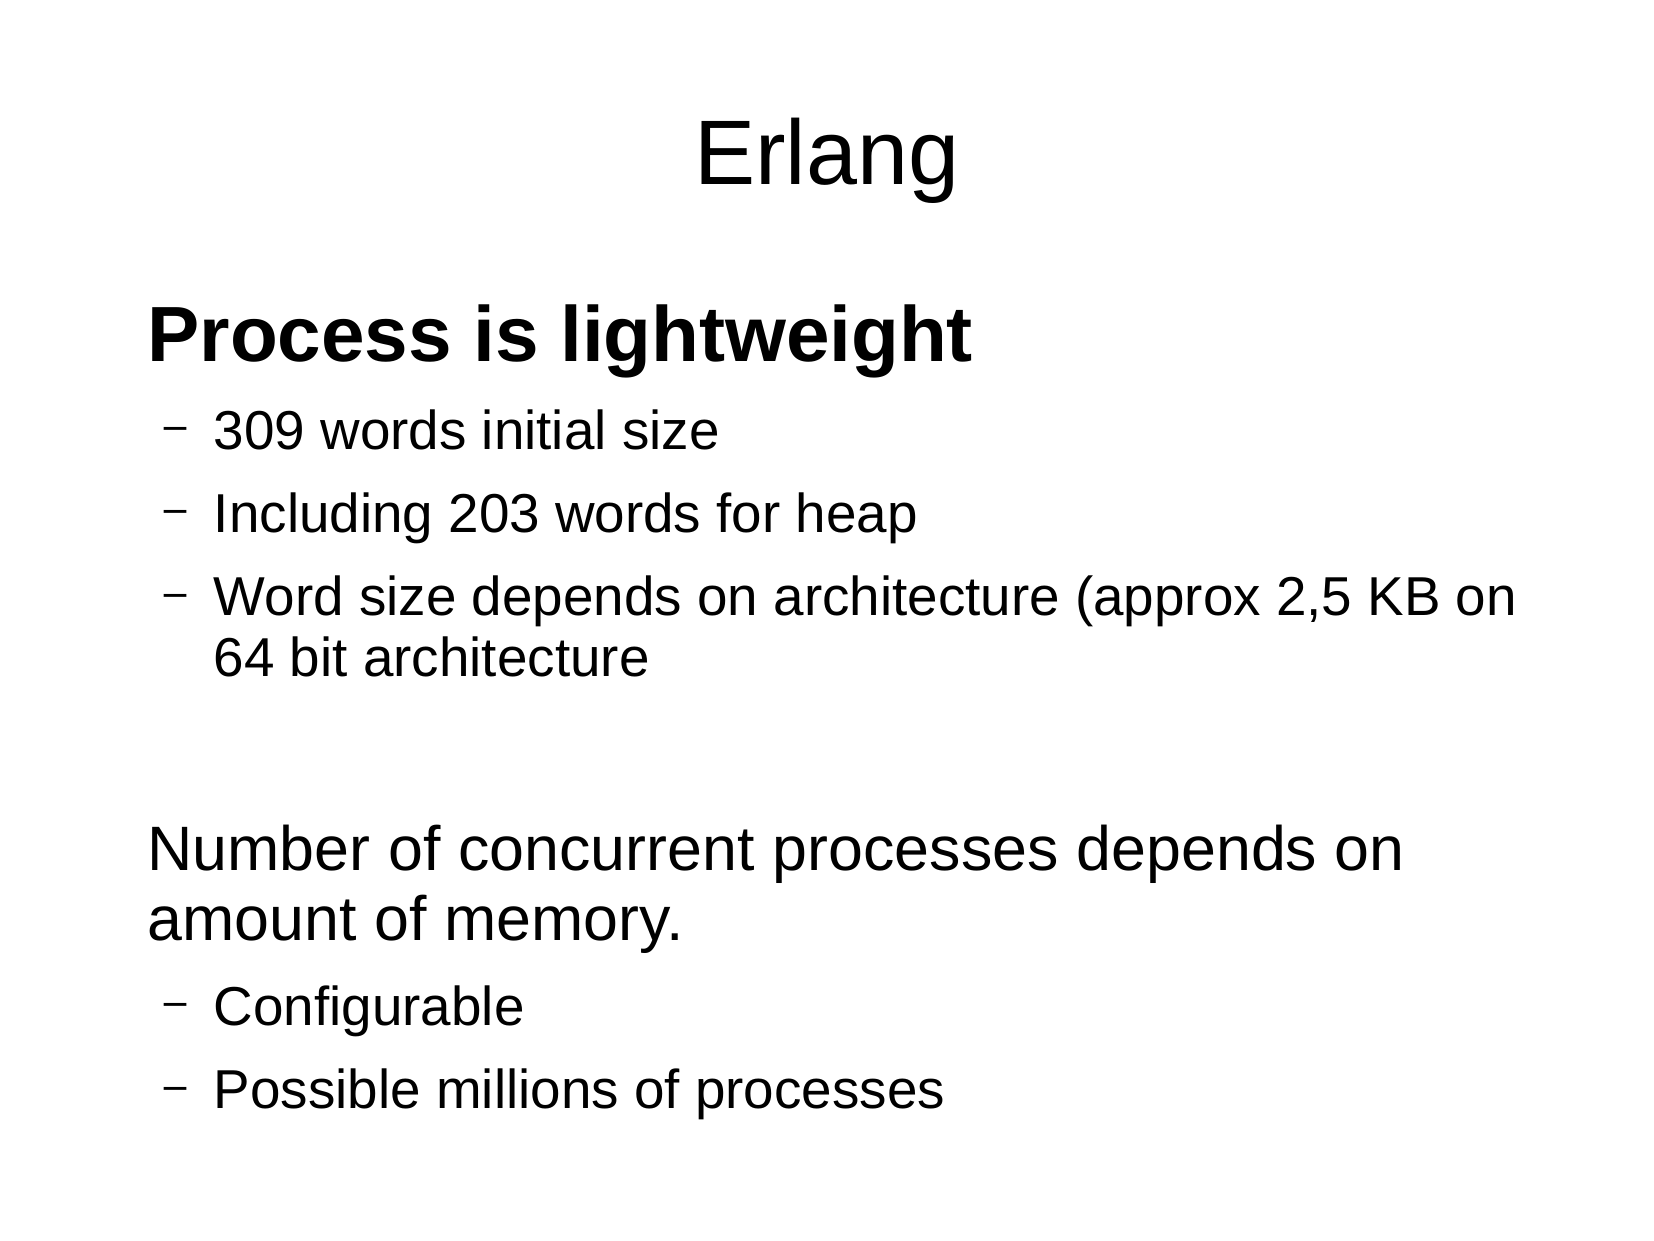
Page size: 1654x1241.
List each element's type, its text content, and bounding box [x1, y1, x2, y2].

list Process is lightweight 309 words initial size Including 203 words for heap Word size depends on architecture (approx 2,5 KB on 64 bit architecture Number of concurrent processes depends on amount of memory. Configurable Possible millions of processes [80, 290, 1569, 1126]
title Erlang [82, 49, 1571, 257]
